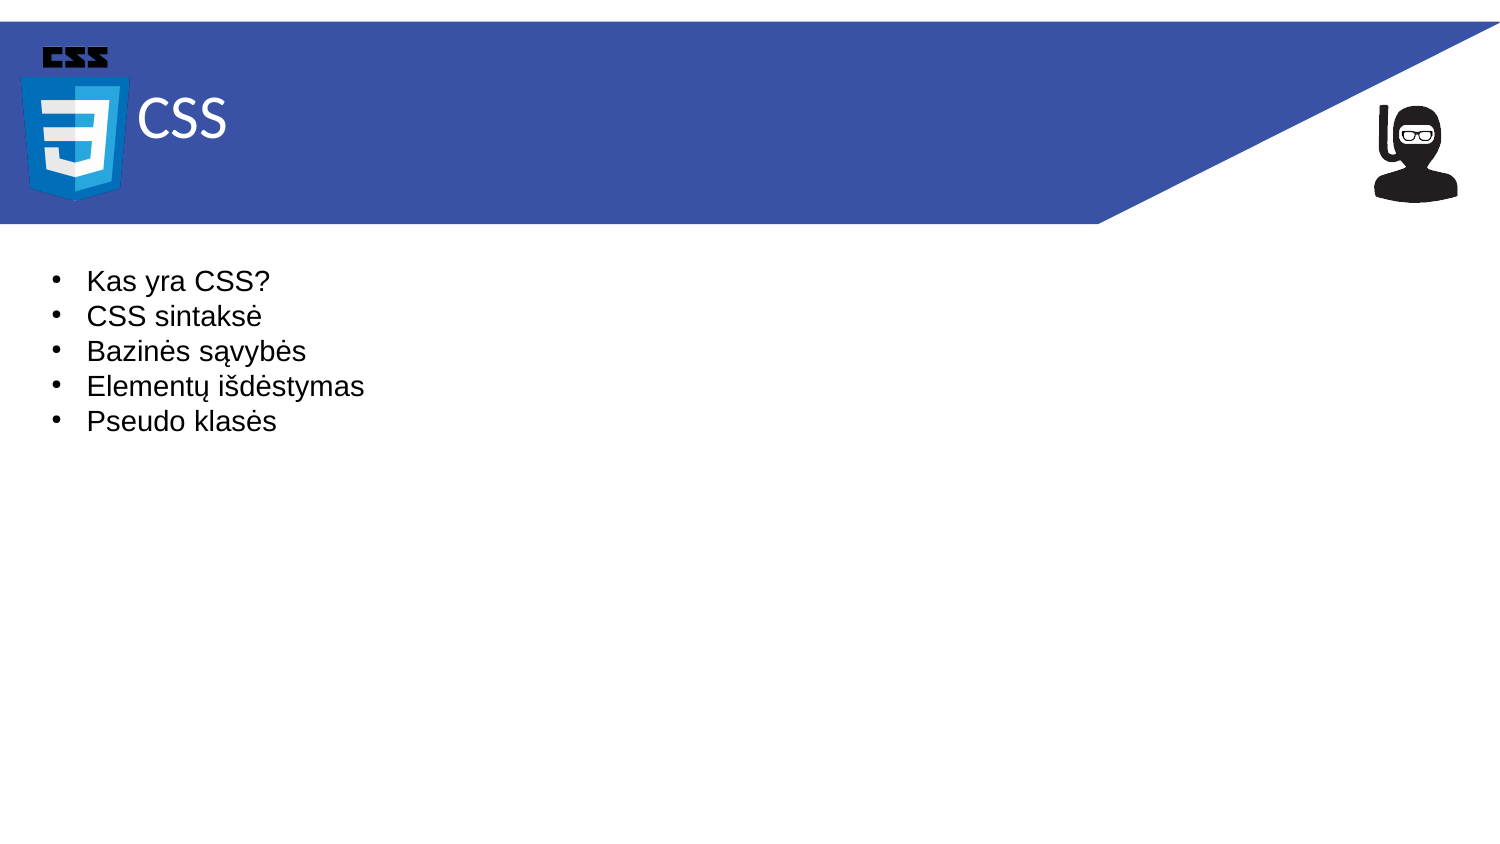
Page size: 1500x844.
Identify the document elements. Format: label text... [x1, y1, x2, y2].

title CSS [122, 72, 1500, 167]
text_box Kas yra CSS? CSS sintaksė Bazinės sąvybės Elementų išdėstymas Pseudo klasės [36, 247, 1389, 789]
picture [1326, 167, 1500, 211]
text_box [1096, 167, 1500, 227]
text_box [1404, 23, 1500, 72]
picture [20, 46, 130, 201]
